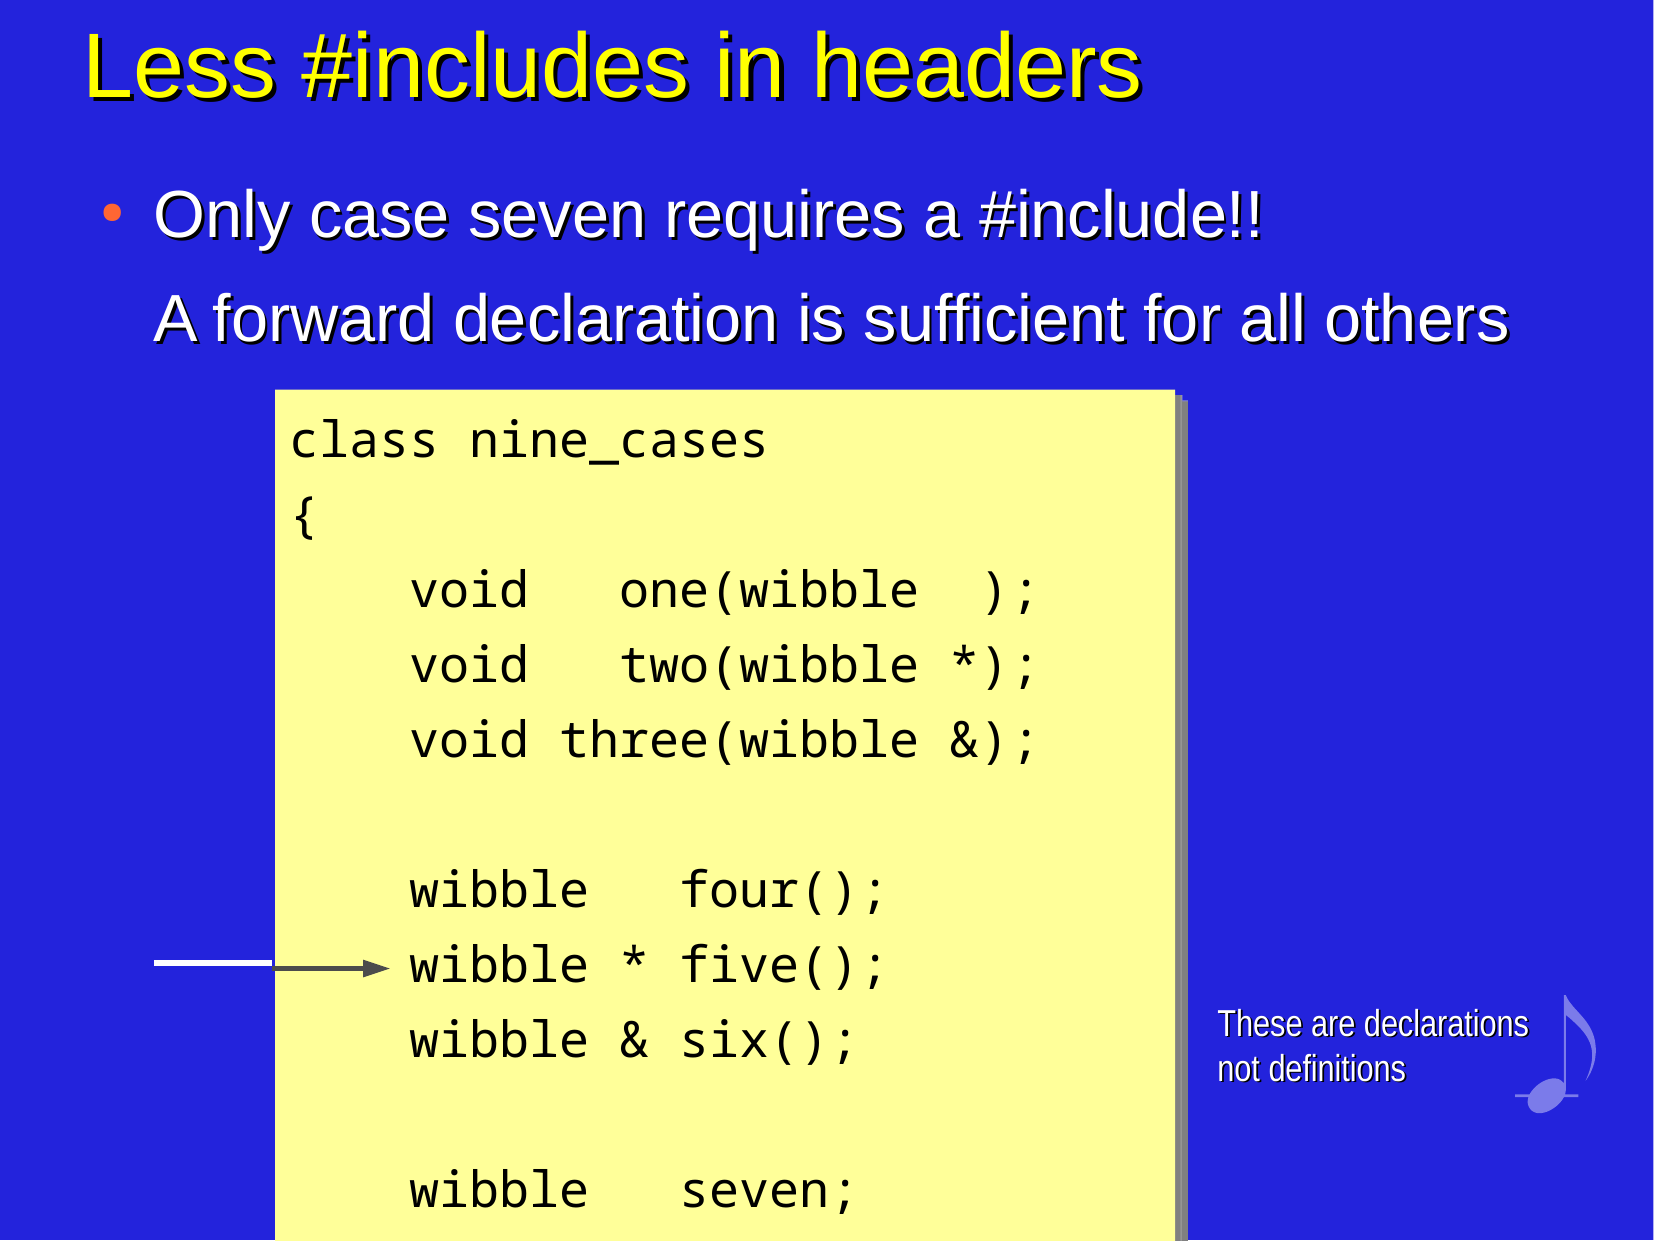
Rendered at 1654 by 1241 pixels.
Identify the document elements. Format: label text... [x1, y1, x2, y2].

text_box [1515, 995, 1596, 1114]
title Less #includes in headers [82, 2, 1571, 130]
text_box These are declarations not definitions [1202, 990, 1576, 1097]
list Only case seven requires a #include!! A forward declaration is sufficient for all others [82, 177, 1571, 1182]
text_box class nine_cases { void one(wibble ); void two(wibble *); void three(wibble &); wibble four(); wibble * five(); wibble & six(); wibble seven; wibble * eight; wibble & nine; }; [275, 389, 1176, 1241]
text_box These are declarations not definitions [1566, 1016, 1576, 1094]
